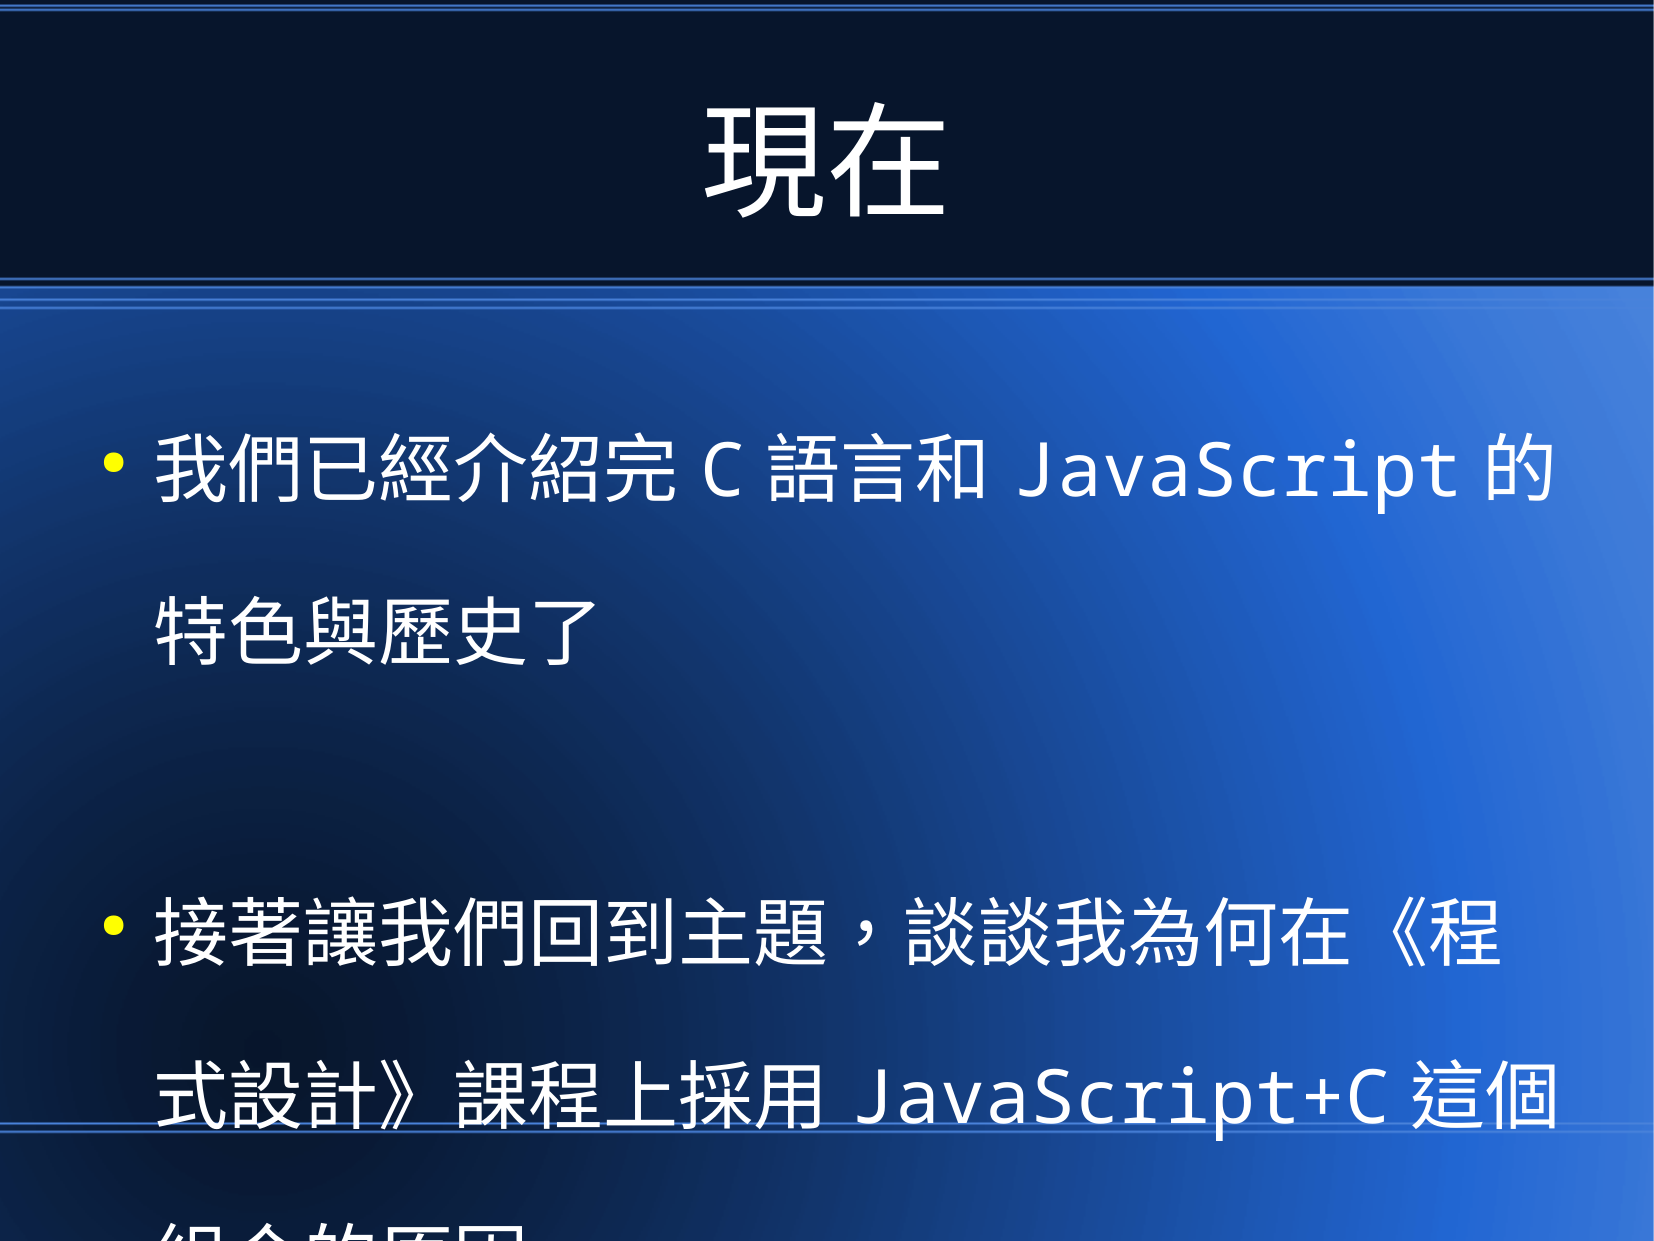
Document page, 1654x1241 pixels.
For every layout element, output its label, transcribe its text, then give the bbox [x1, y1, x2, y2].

picture [0, 0, 1654, 1241]
list 我們已經介紹完C語言和JavaScript的特色與歷史了 接著讓我們回到主題，談談我為何在《程式設計》課程上採用JavaScript+C這個組合的原因。 [82, 355, 1571, 1241]
title 現在 [82, 49, 1571, 257]
